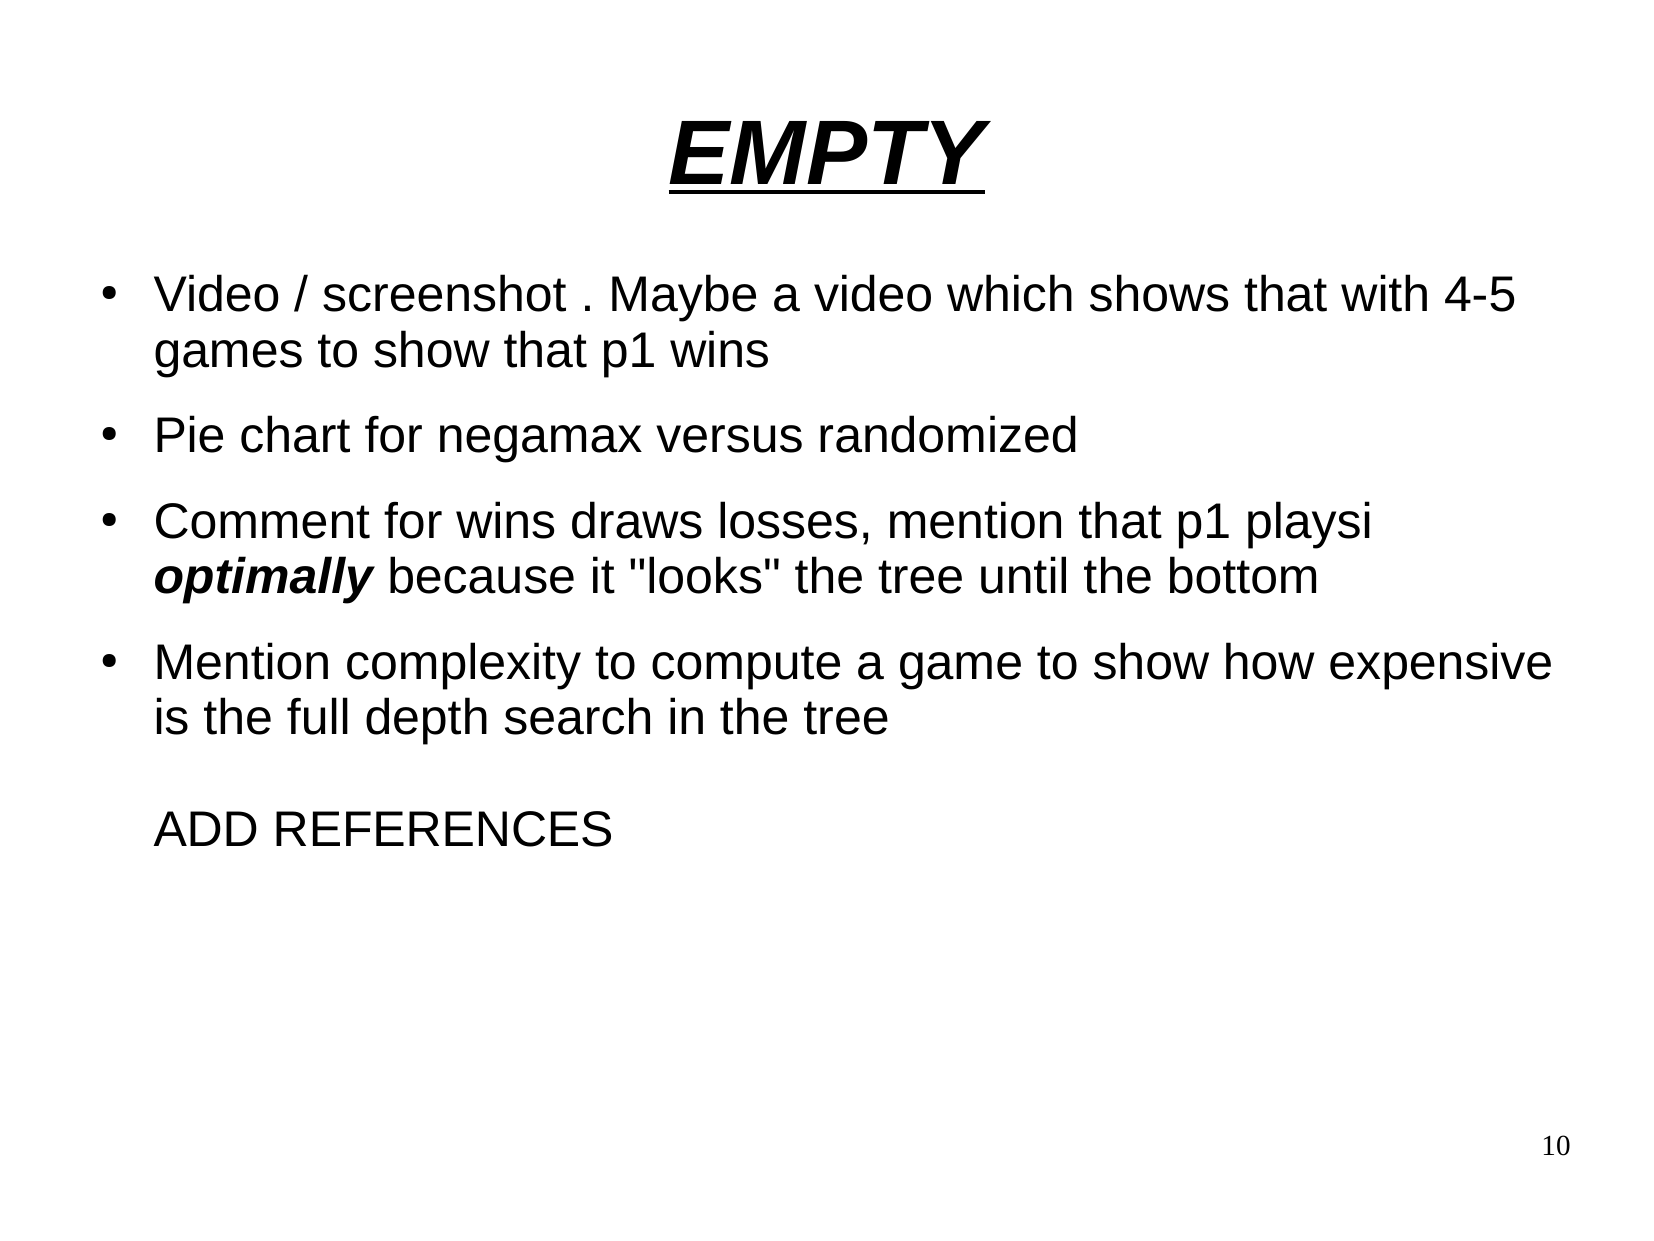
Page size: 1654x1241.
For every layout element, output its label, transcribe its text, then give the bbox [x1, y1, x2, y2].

title EMPTY [82, 49, 1571, 257]
list Video / screenshot . Maybe a video which shows that with 4-5 games to show that p1 wins Pie chart for negamax versus randomized Comment for wins draws losses, mention that p1 playsi optimally because it "looks" the tree until the bottom Mention complexity to compute a game to show how expensive is the full depth search in the tree ADD REFERENCES [82, 266, 1571, 1152]
